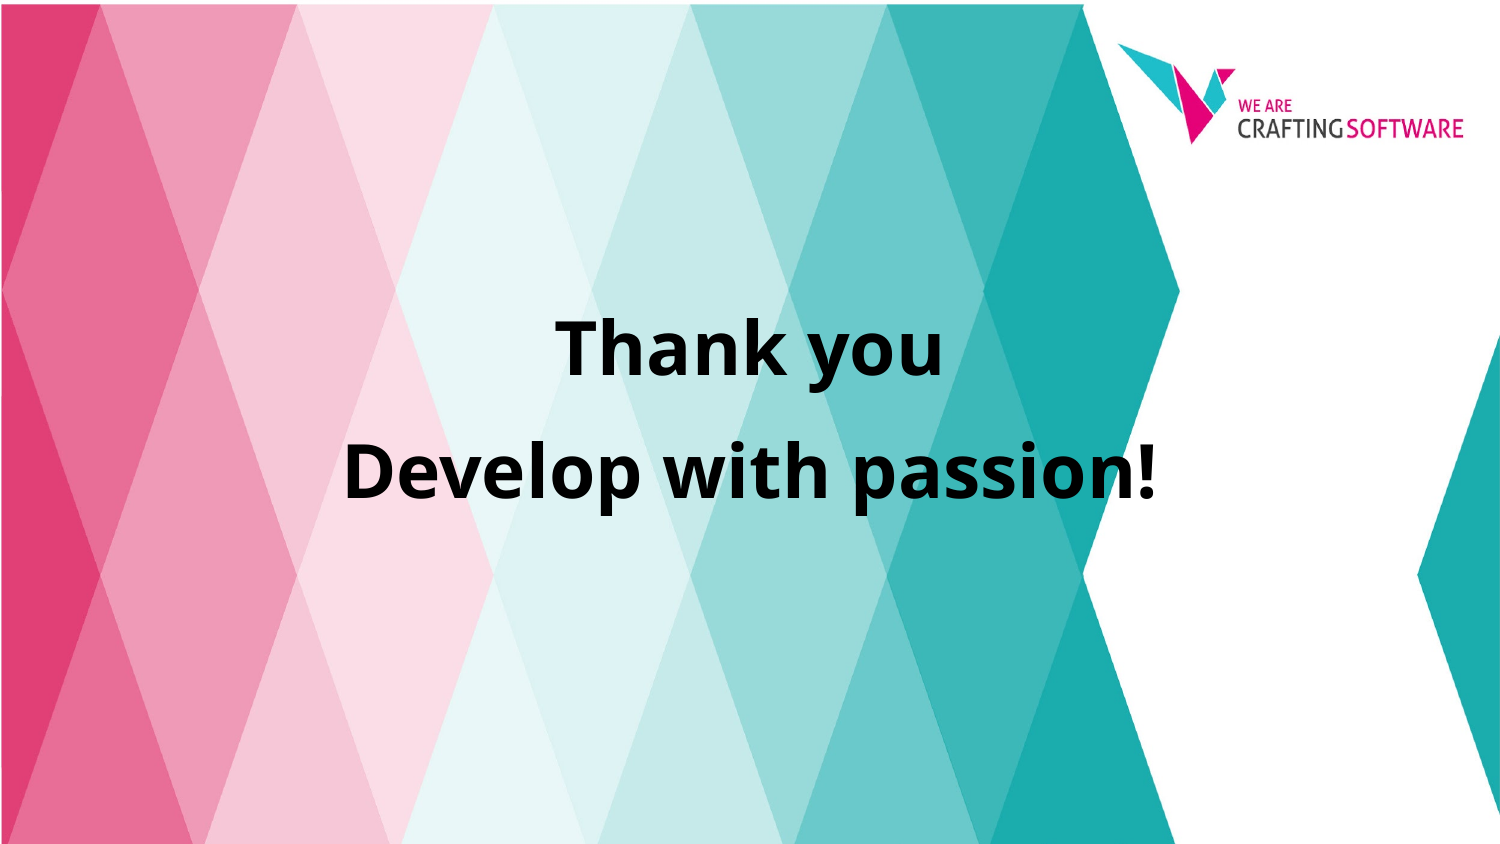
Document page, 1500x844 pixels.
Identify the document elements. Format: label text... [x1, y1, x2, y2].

list Thank you Develop with passion! [51, 285, 1449, 595]
picture [0, 0, 1500, 844]
